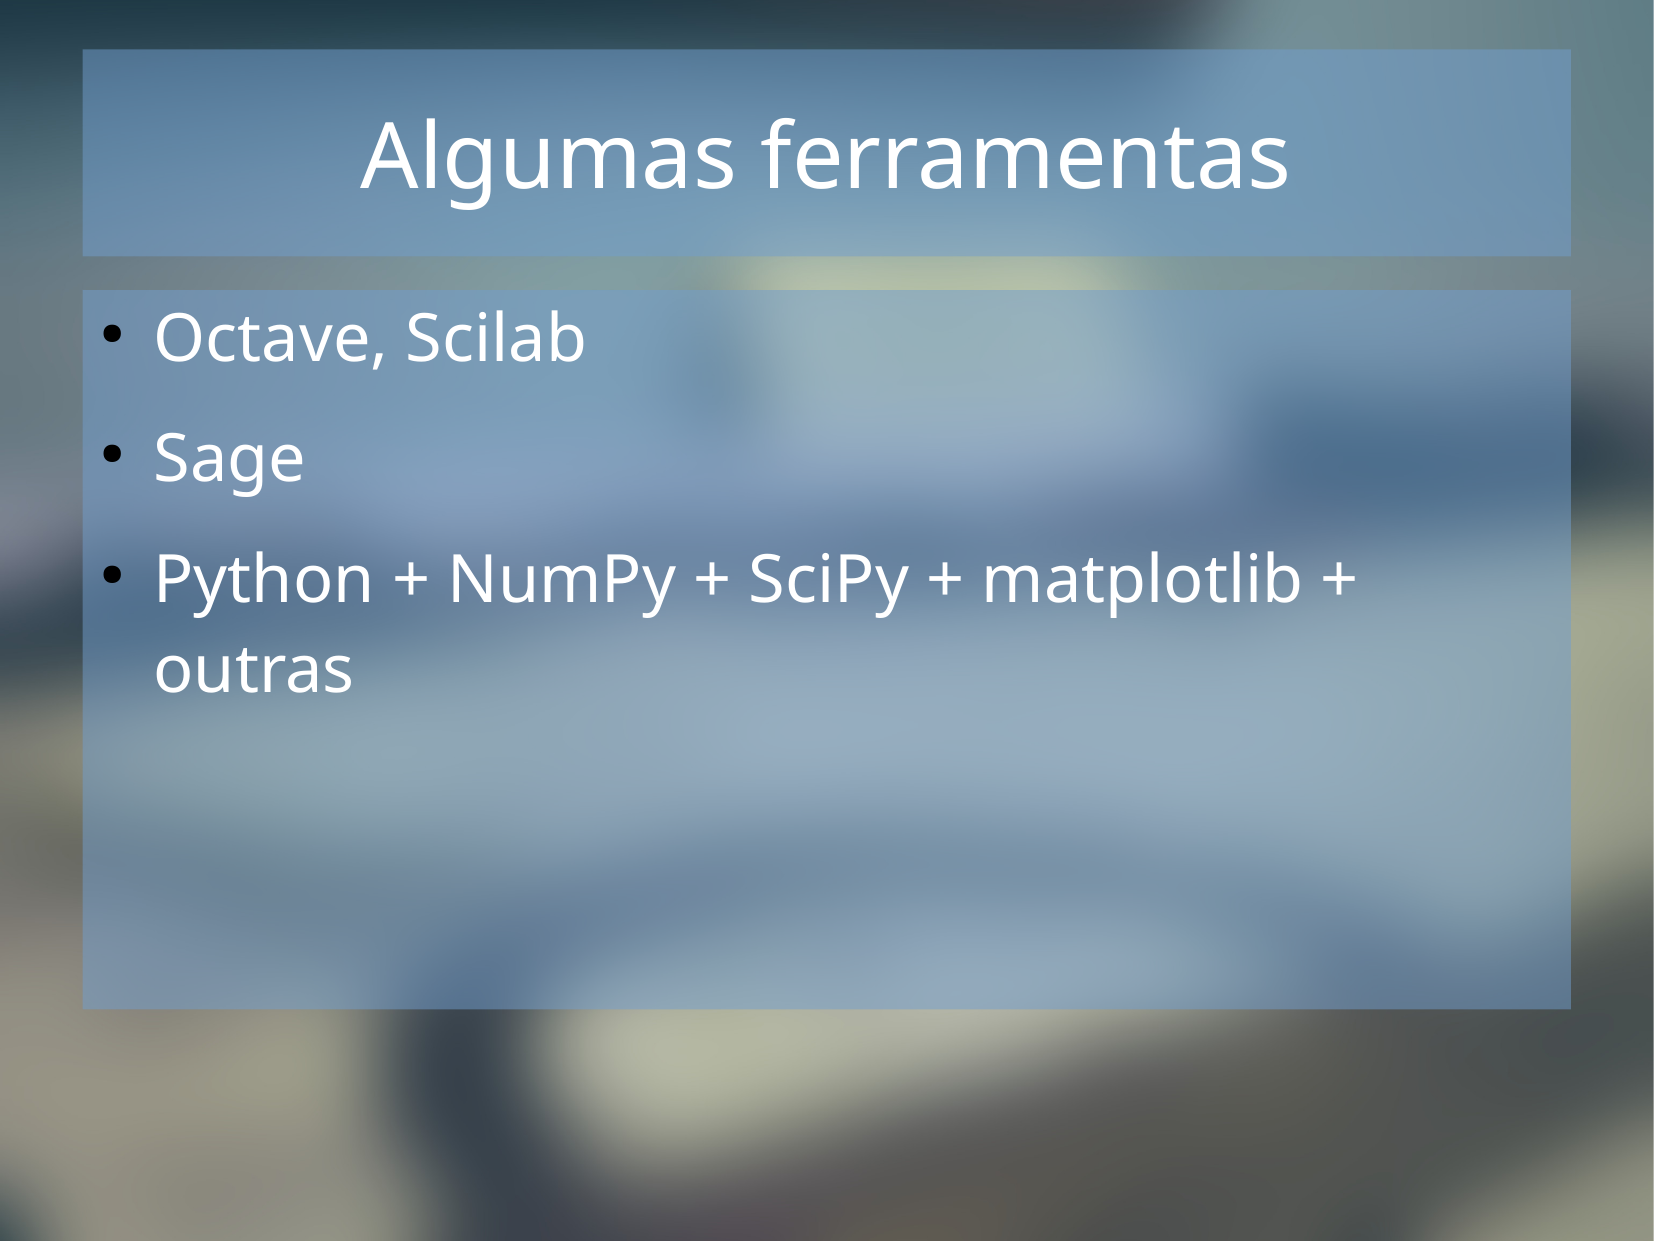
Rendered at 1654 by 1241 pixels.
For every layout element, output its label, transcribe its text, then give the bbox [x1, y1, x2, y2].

picture [0, 0, 1654, 1241]
title Algumas ferramentas [82, 49, 1571, 257]
list Octave, Scilab Sage Python + NumPy + SciPy + matplotlib + outras [82, 290, 1571, 1010]
